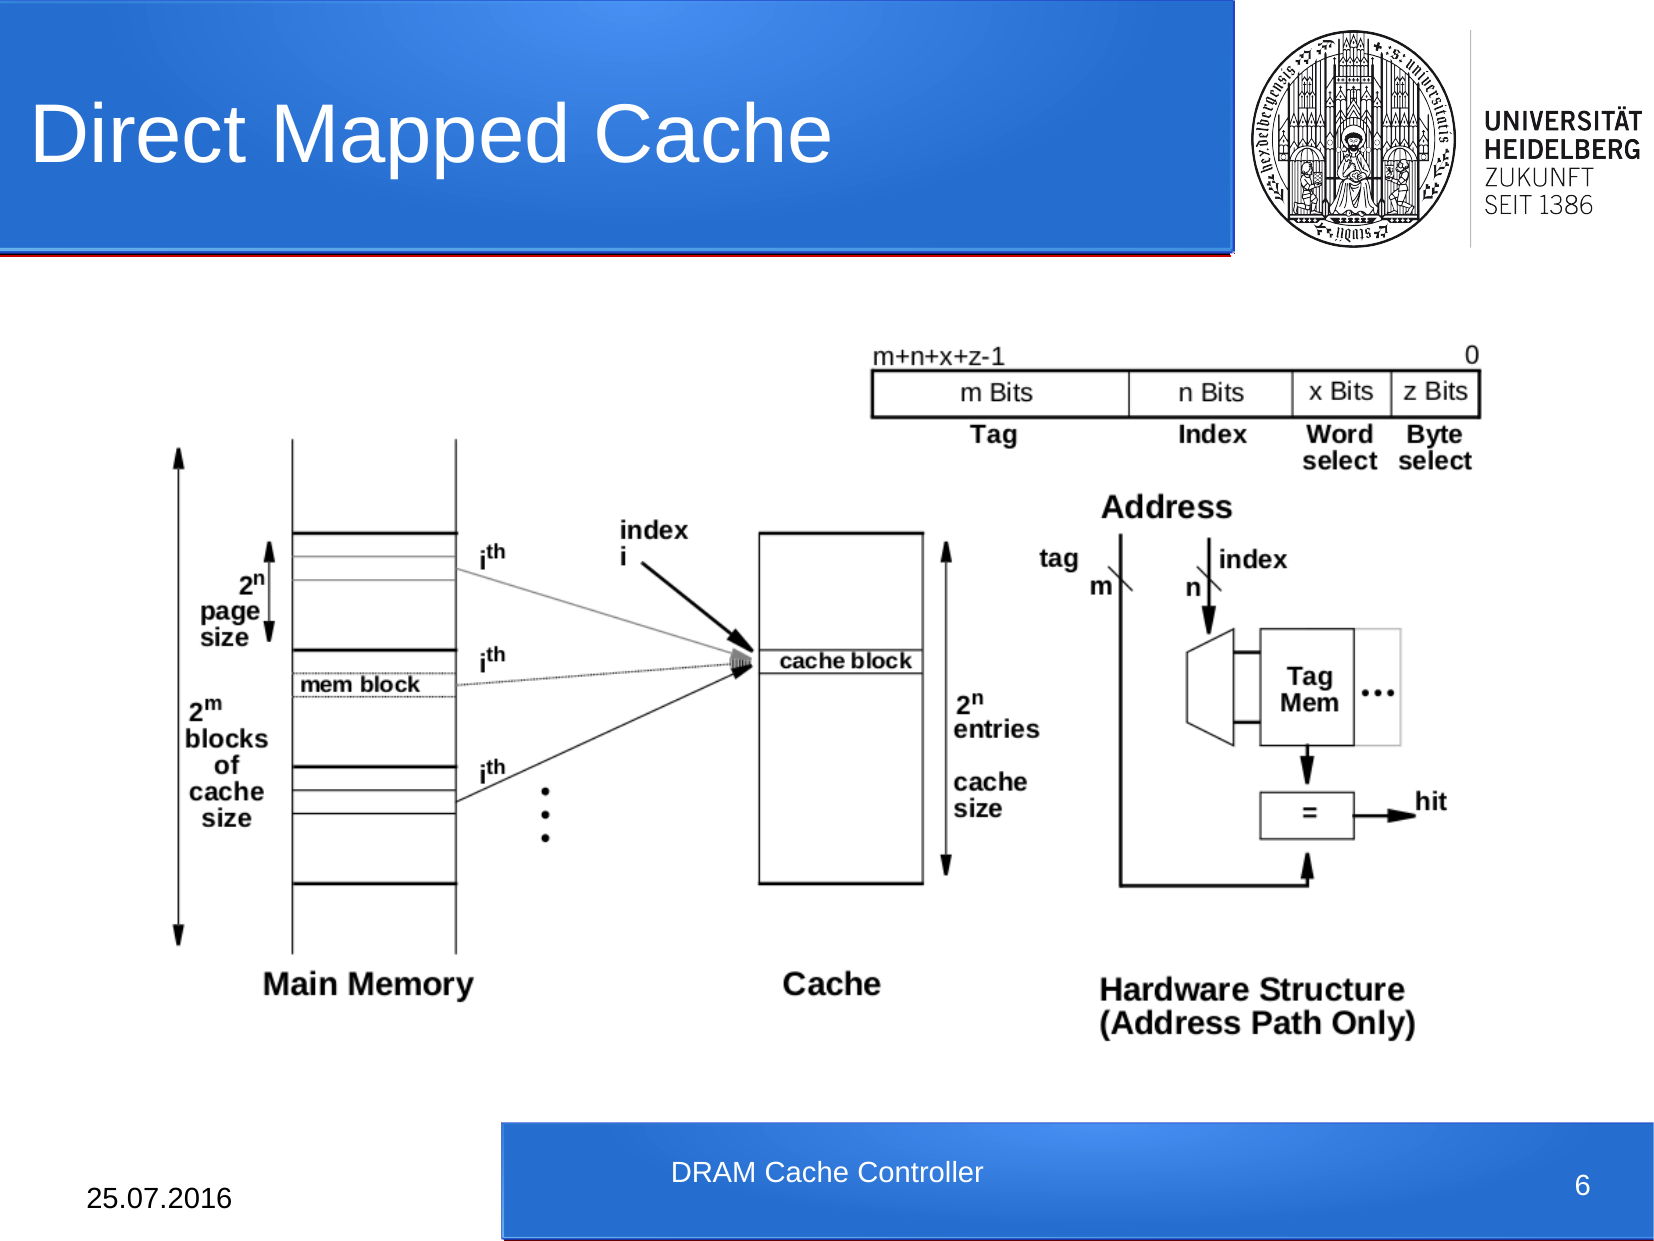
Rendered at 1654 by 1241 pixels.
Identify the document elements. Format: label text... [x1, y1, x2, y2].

picture [11, 286, 1654, 1094]
title Direct Mapped Cache [29, 31, 1182, 237]
picture [496, 1121, 1654, 1241]
picture [1251, 30, 1642, 248]
picture [0, 0, 1238, 262]
